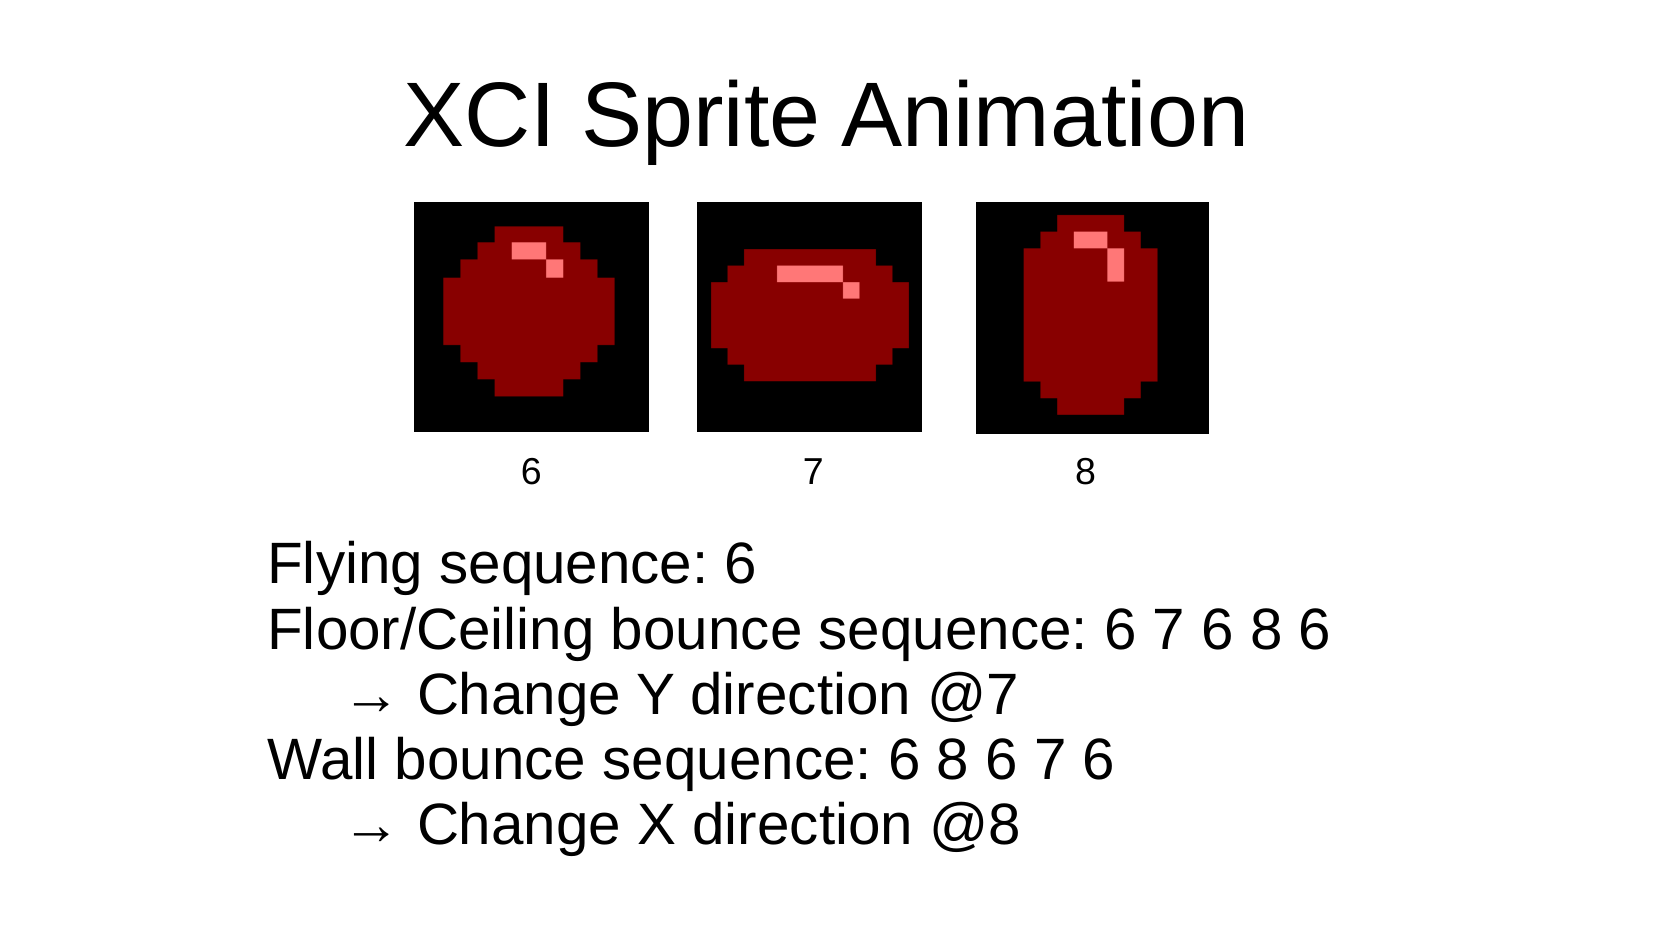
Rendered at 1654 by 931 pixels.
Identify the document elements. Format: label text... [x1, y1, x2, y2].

picture [697, 202, 922, 432]
title XCI Sprite Animation [82, 37, 1571, 193]
picture [414, 202, 649, 432]
picture [976, 202, 1209, 434]
text_box 6 7 8 [506, 443, 1113, 500]
text_box Flying sequence: 6 Floor/Ceiling bounce sequence: 6 7 6 8 6 → Change Y direction @7 Wall bounce sequence: 6 8 6 7 6 → Change X direction @8 [252, 523, 1348, 864]
